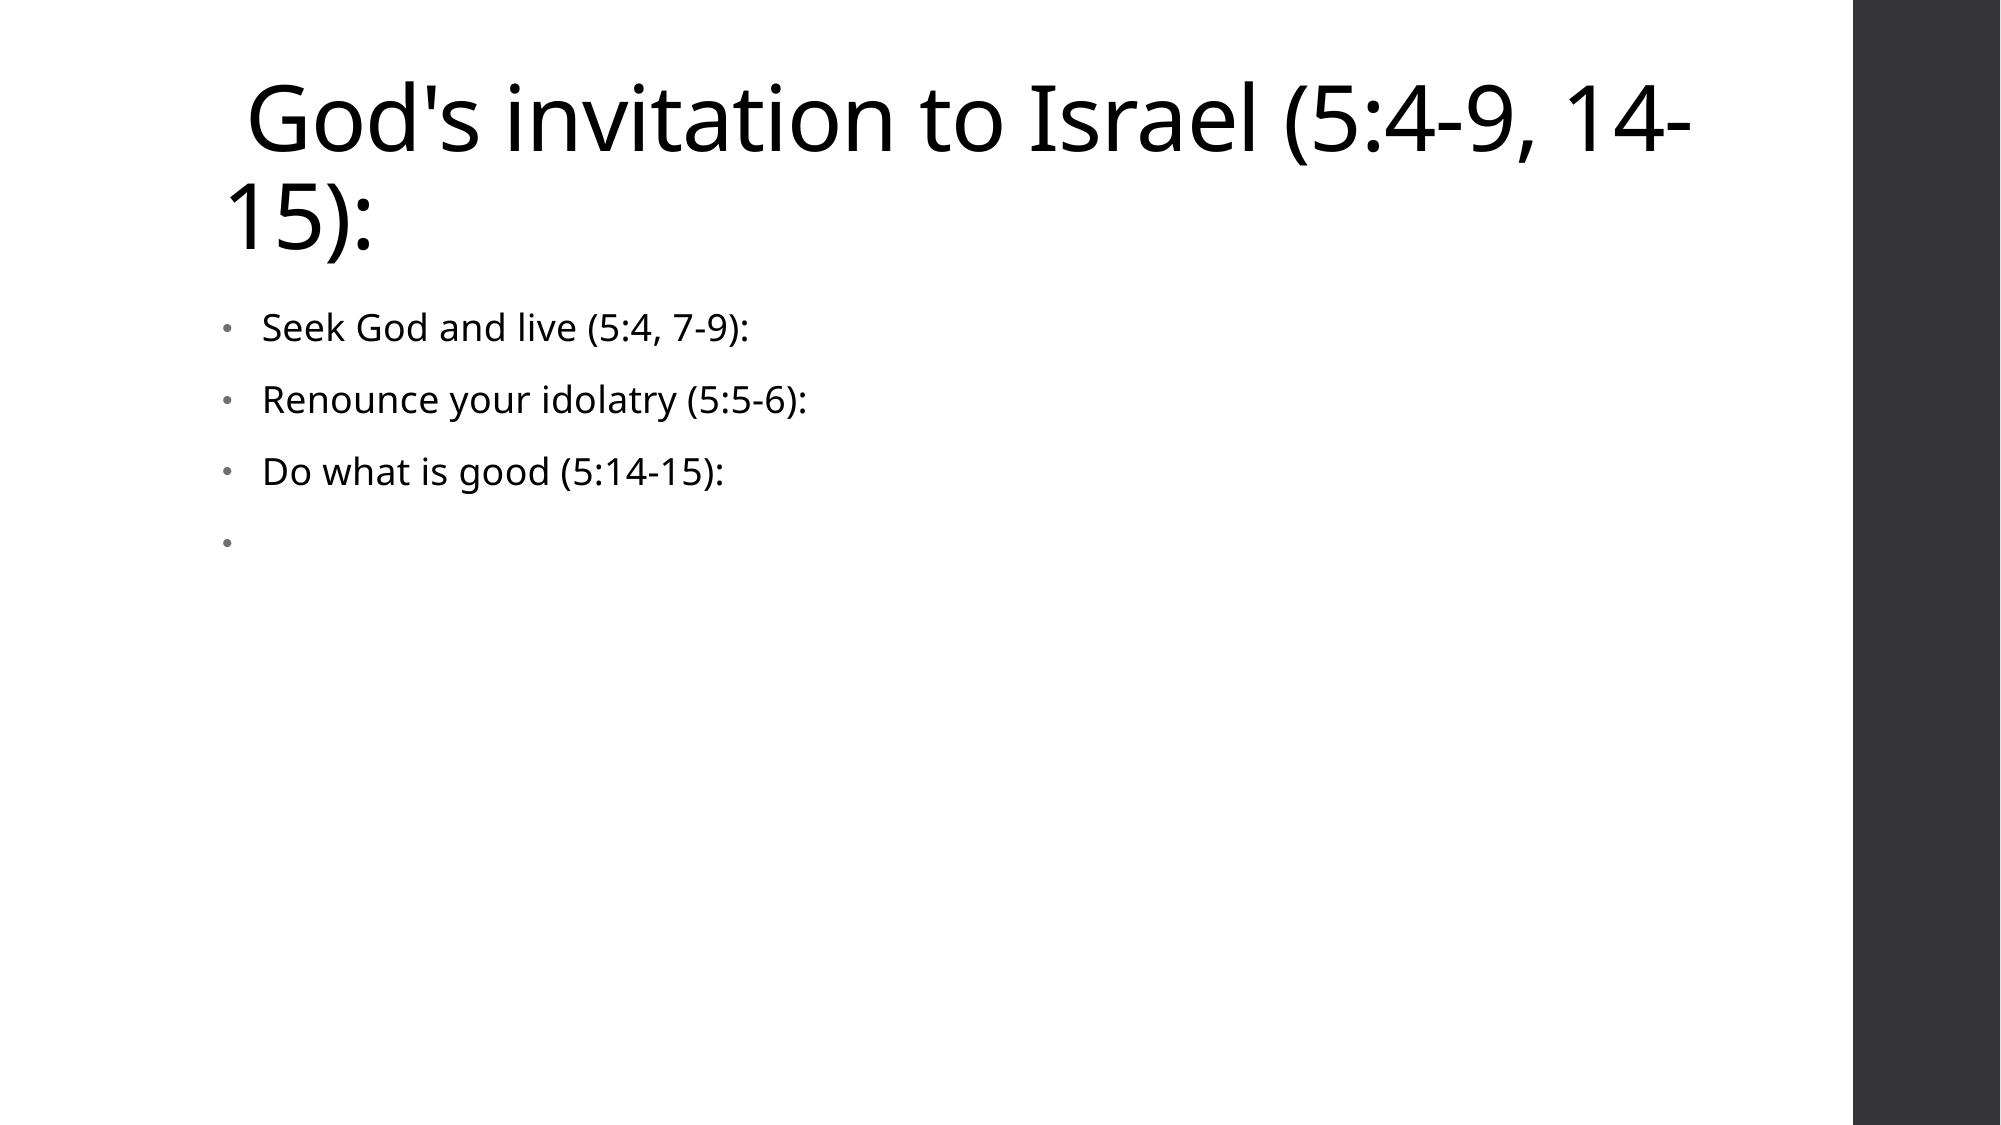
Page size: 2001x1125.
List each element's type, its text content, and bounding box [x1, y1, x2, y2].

list Seek God and live (5:4, 7-9): Renounce your idolatry (5:5-6): Do what is good (5:14-15): [206, 299, 1617, 1014]
title God's invitation to Israel (5:4-9, 14-15): [206, 60, 1797, 278]
